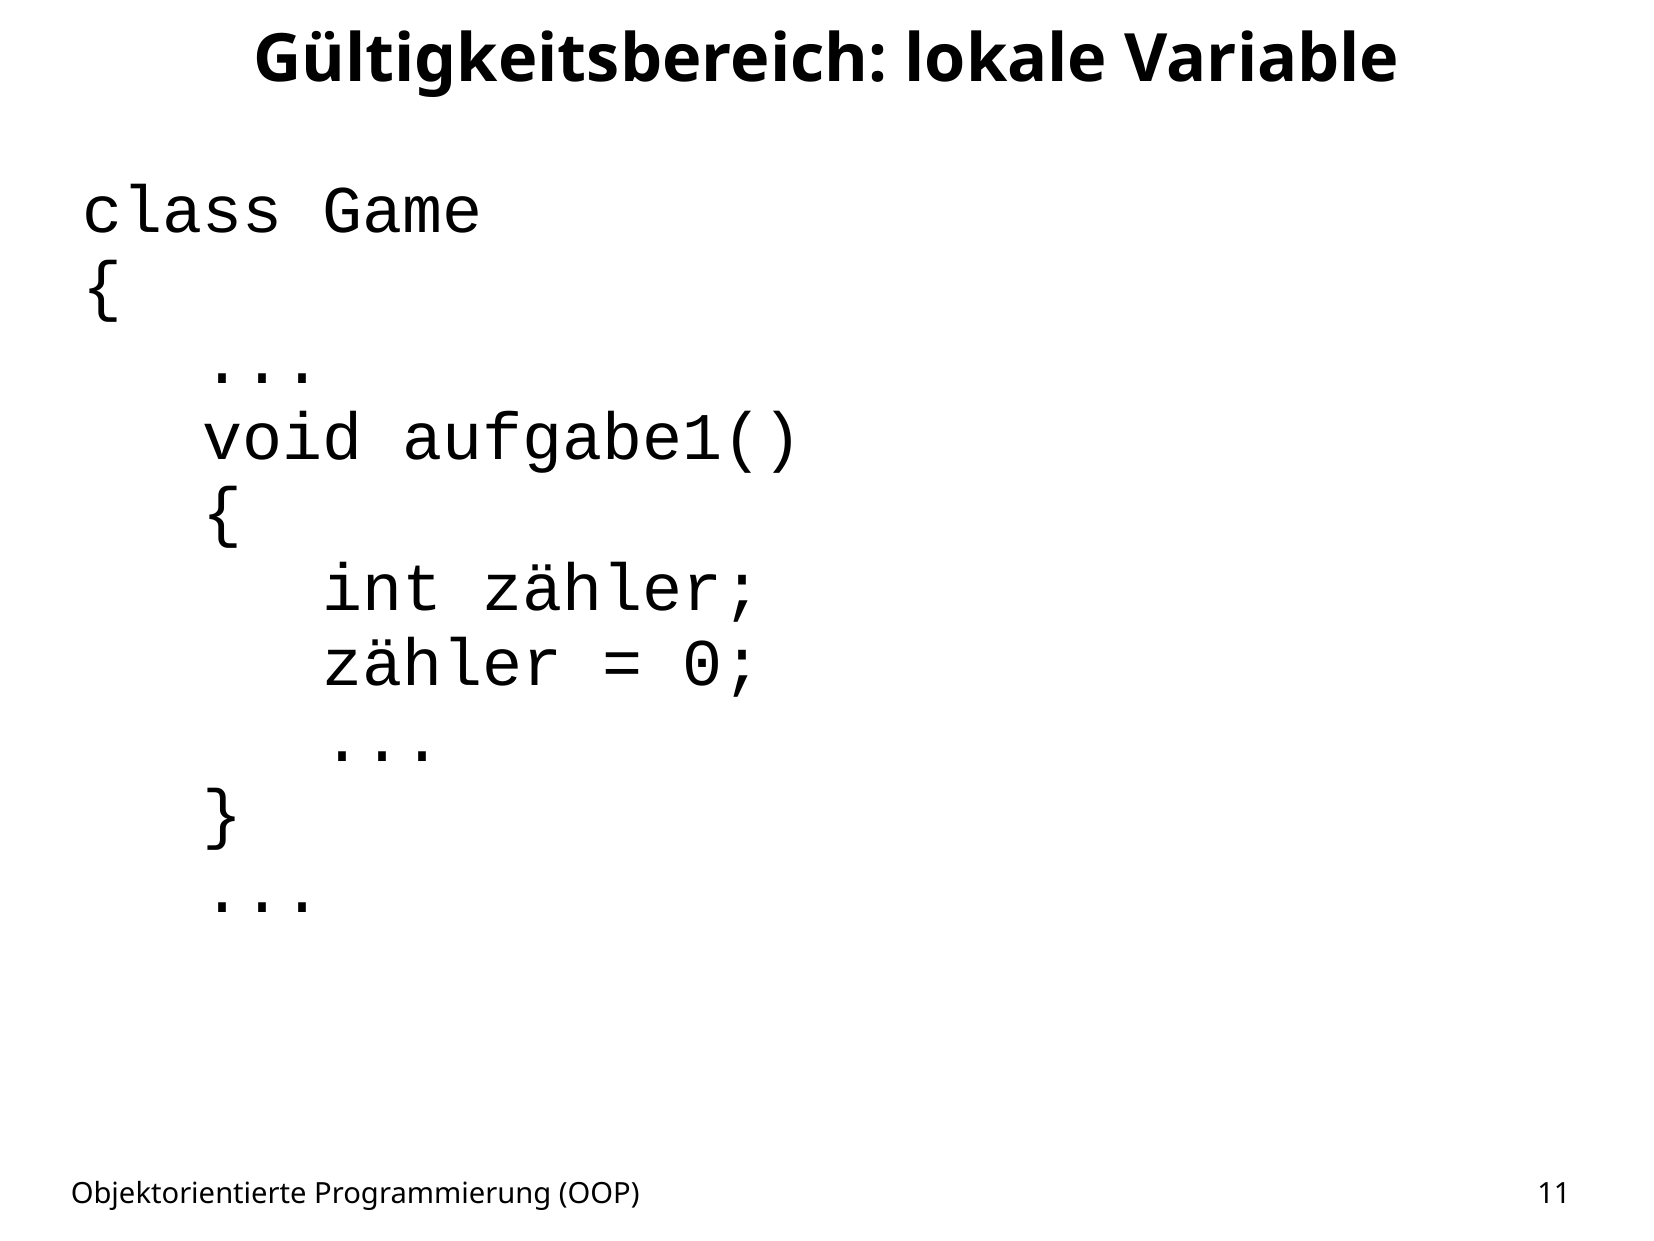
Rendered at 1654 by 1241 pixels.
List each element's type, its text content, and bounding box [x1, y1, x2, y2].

title Gültigkeitsbereich: lokale Variable [0, 5, 1654, 107]
list class Game { ... void aufgabe1() { int zähler; zähler = 0; ... } ... [82, 177, 1571, 1146]
